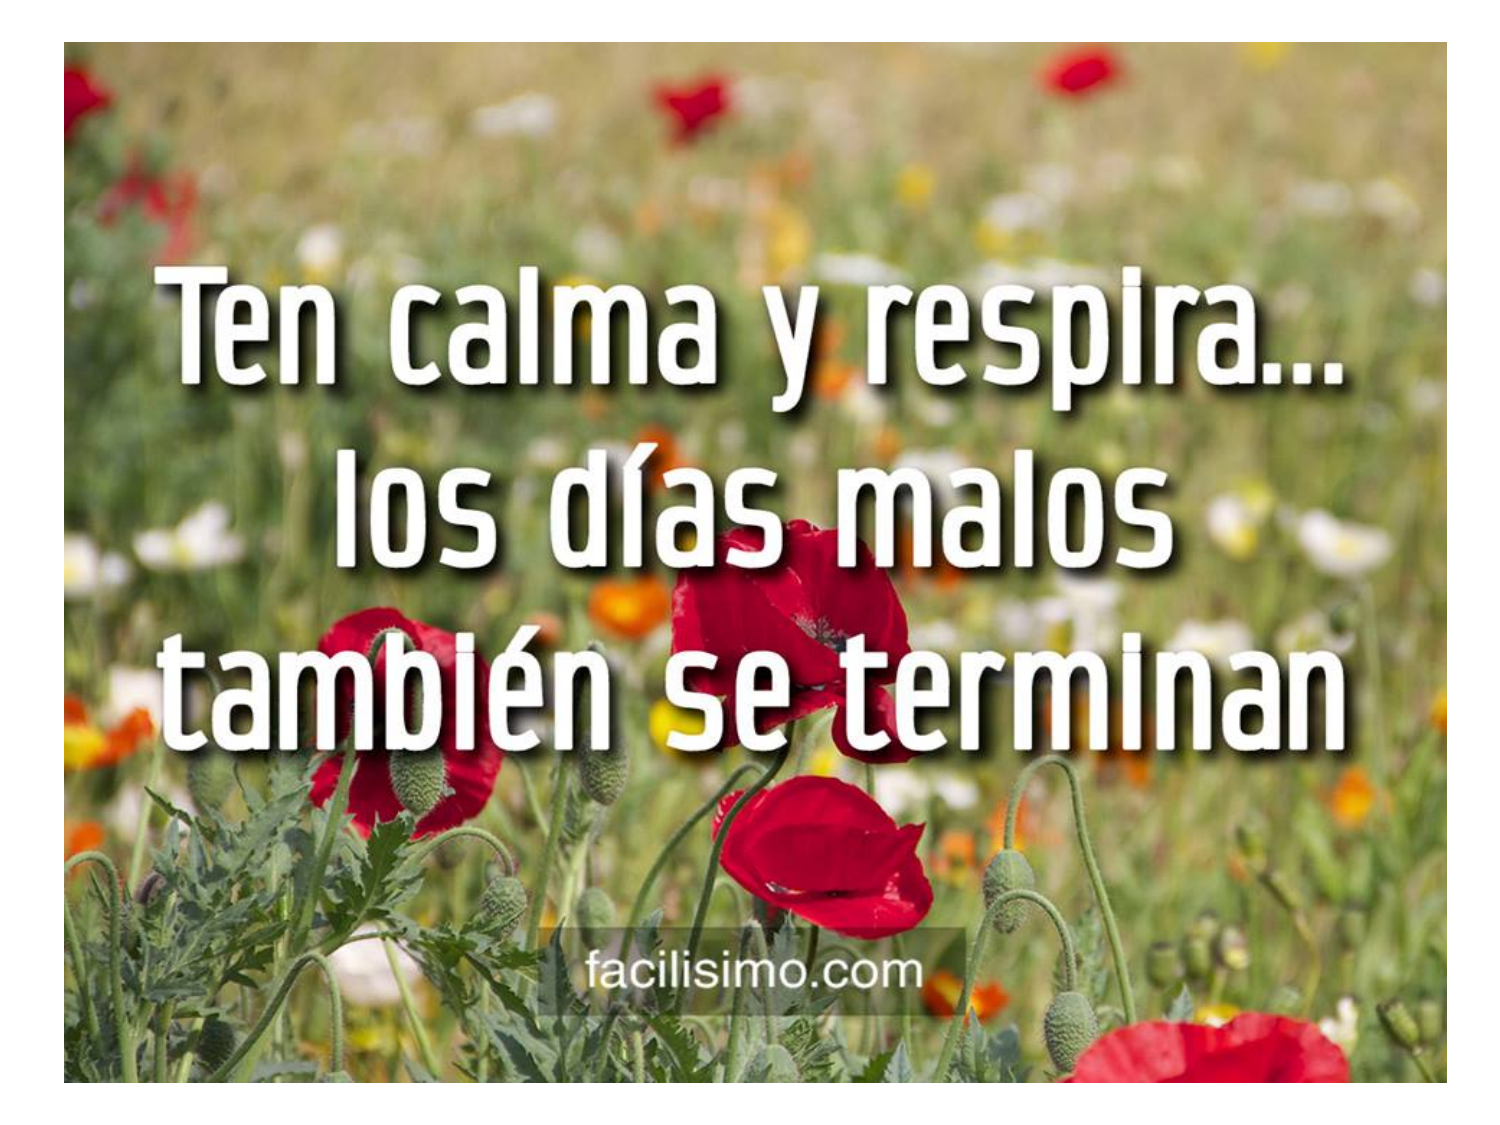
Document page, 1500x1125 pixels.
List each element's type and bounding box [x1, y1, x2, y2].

picture [64, 42, 1447, 1083]
